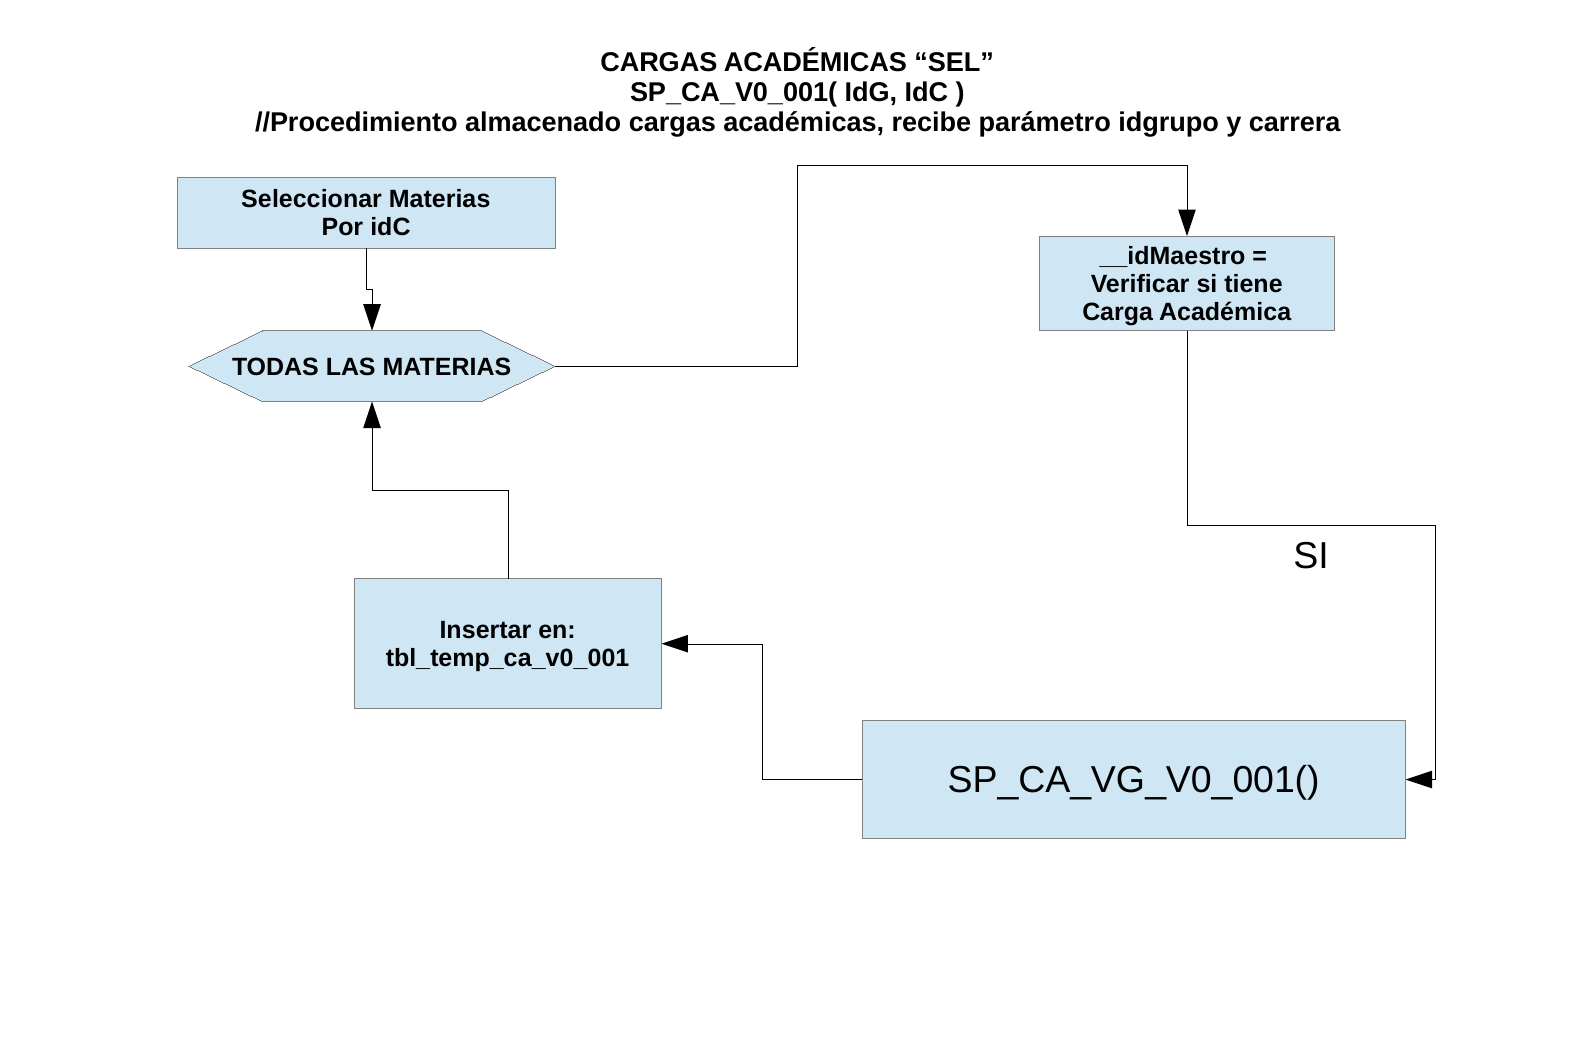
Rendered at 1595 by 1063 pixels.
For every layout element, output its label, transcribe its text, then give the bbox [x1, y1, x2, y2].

text_box Seleccionar Materias Por idC [177, 177, 556, 249]
text_box __idMaestro = Verificar si tiene Carga Académica [1039, 236, 1335, 331]
text_box TODAS LAS MATERIAS [188, 330, 555, 402]
text_box SP_CA_VG_V0_001() [862, 720, 1406, 839]
title CARGAS ACADÉMICAS “SEL” SP_CA_V0_001( IdG, IdC ) //Procedimiento almacenado cargas académicas, recibe parámetro idgrupo y carrera [79, 42, 1515, 142]
text_box Insertar en: tbl_temp_ca_v0_001 [354, 578, 662, 709]
